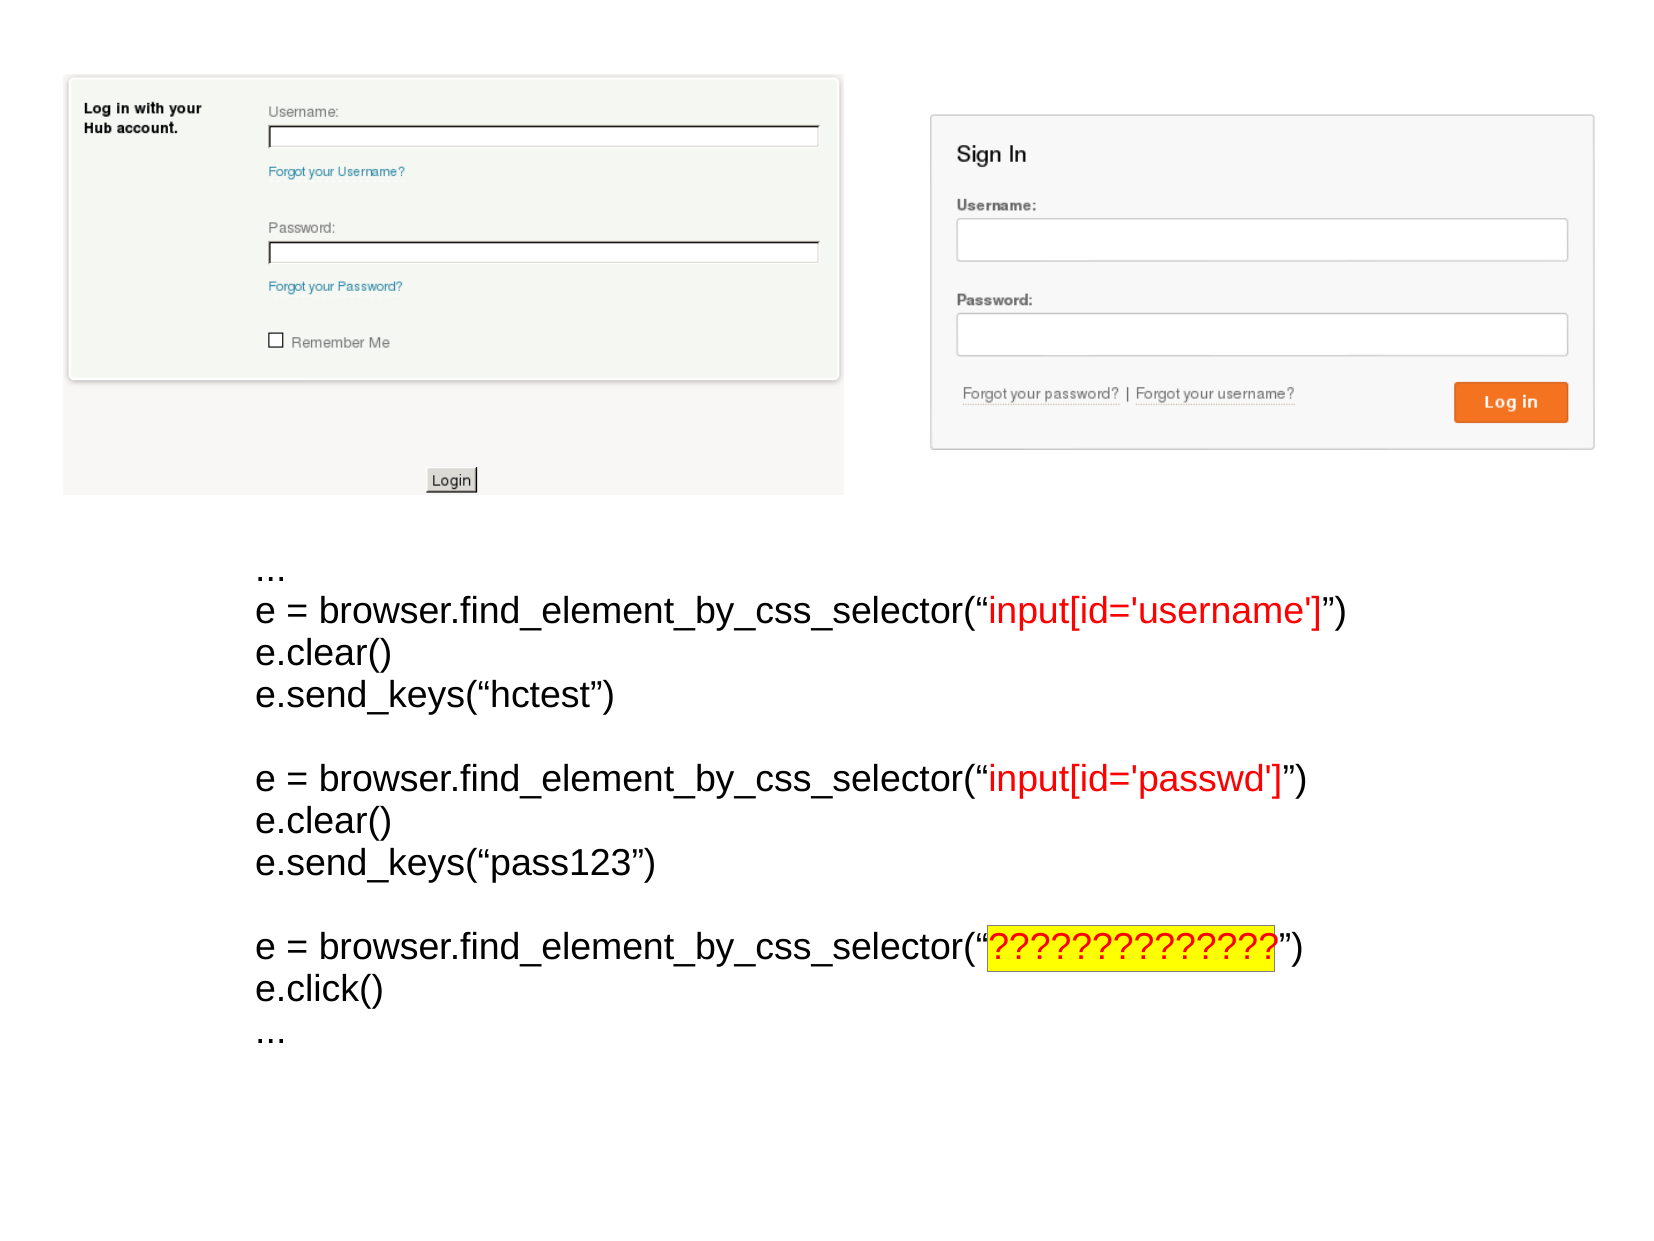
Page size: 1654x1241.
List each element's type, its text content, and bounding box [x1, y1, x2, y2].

text_box ... e = browser.find_element_by_css_selector(“input[id='username']”) e.clear() e.send_keys(“hctest”) e = browser.find_element_by_css_selector(“input[id='passwd']”) e.clear() e.send_keys(“pass123”) e = browser.find_element_by_css_selector(“??????????????”) e.click() ... [240, 540, 1396, 1059]
picture [929, 112, 1596, 450]
picture [63, 74, 844, 495]
